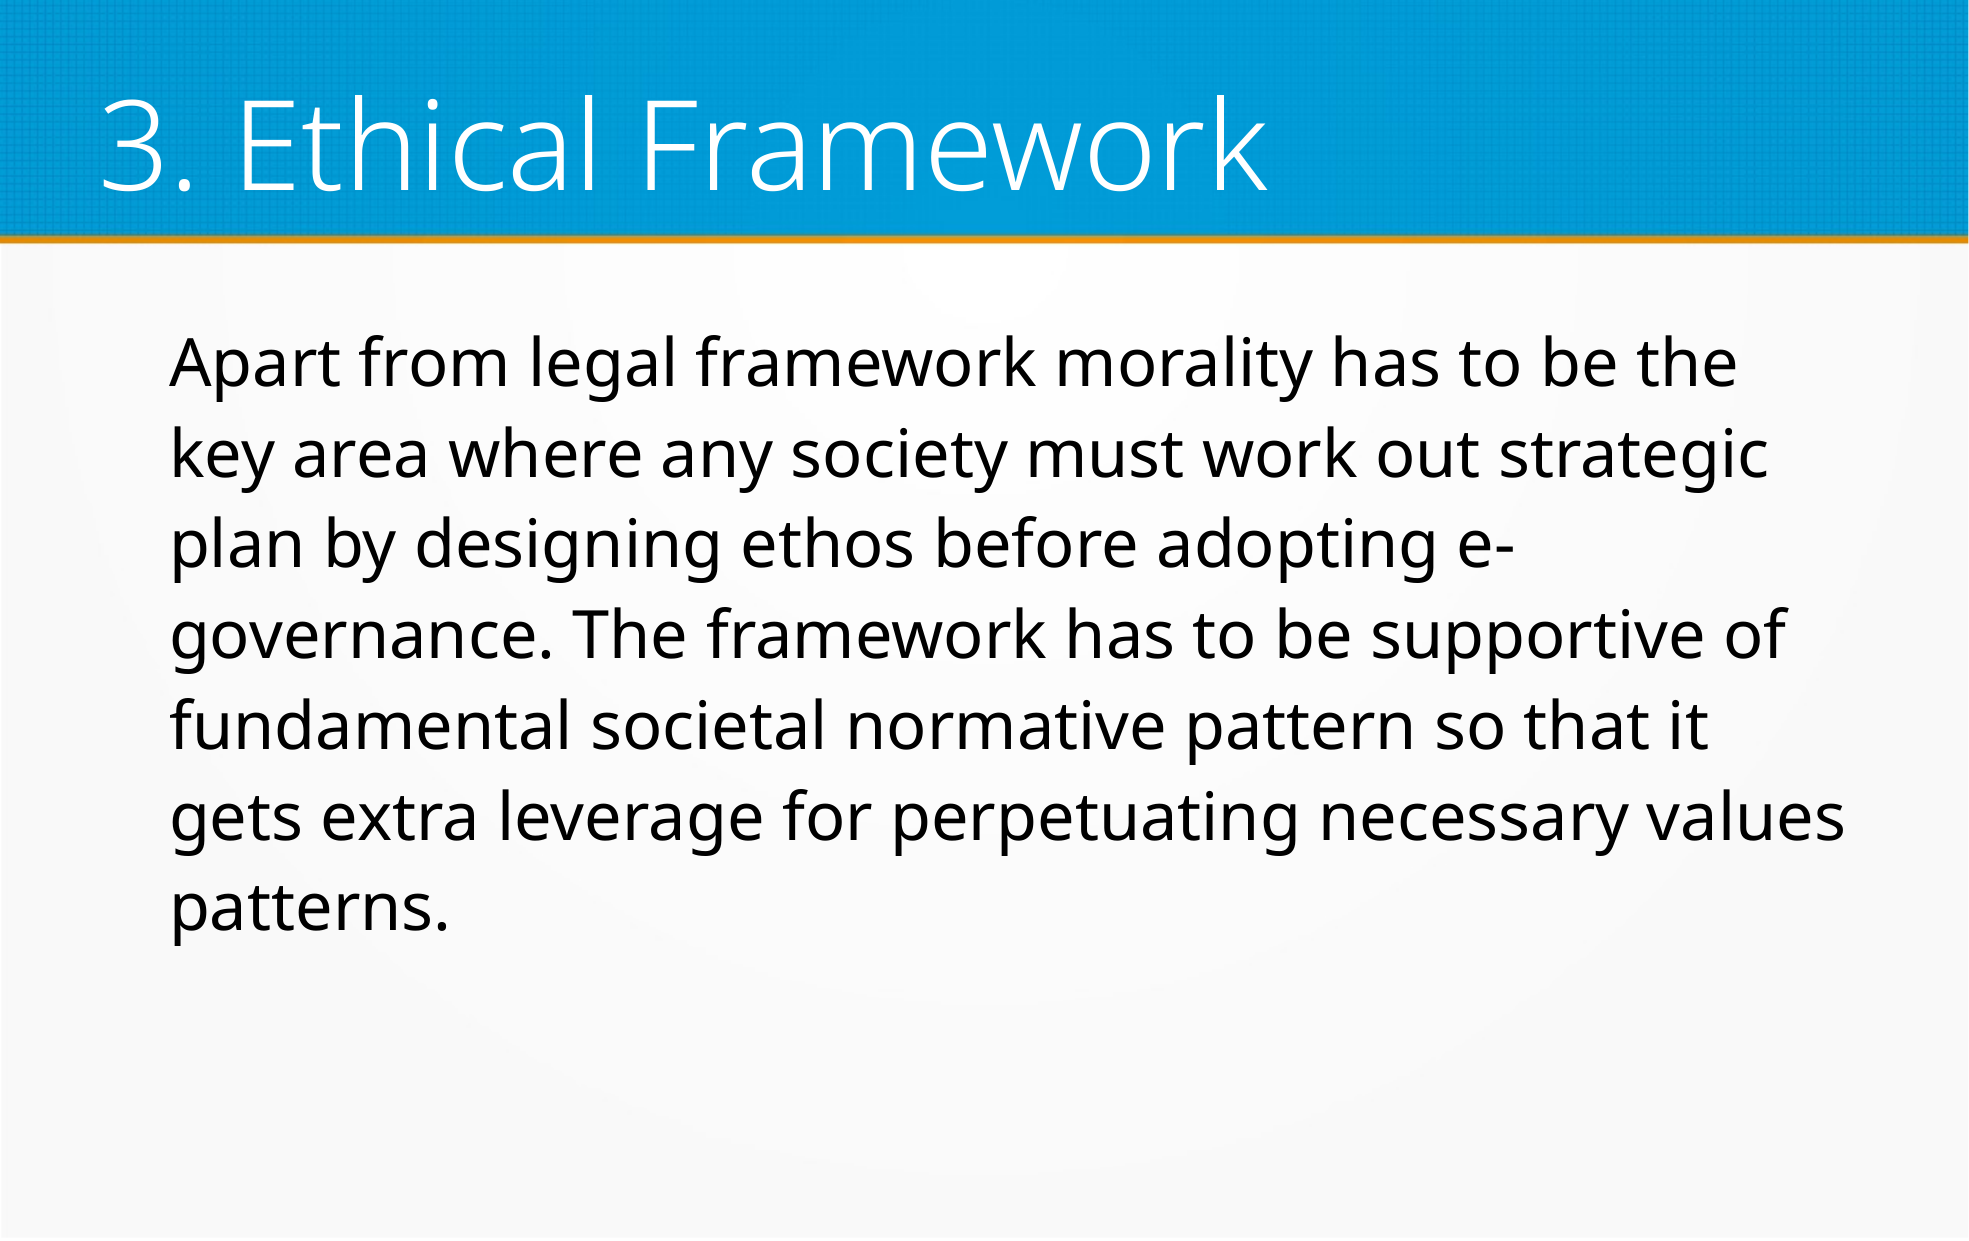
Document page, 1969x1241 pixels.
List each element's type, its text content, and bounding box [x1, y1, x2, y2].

list Apart from legal framework morality has to be the key area where any society must work out strategic plan by designing ethos before adopting e- governance. The framework has to be supportive of fundamental societal normative pattern so that it gets extra leverage for perpetuating necessary values patterns. [98, 315, 1861, 1081]
picture [0, 233, 1969, 1241]
title 3. Ethical Framework [98, 19, 1870, 227]
